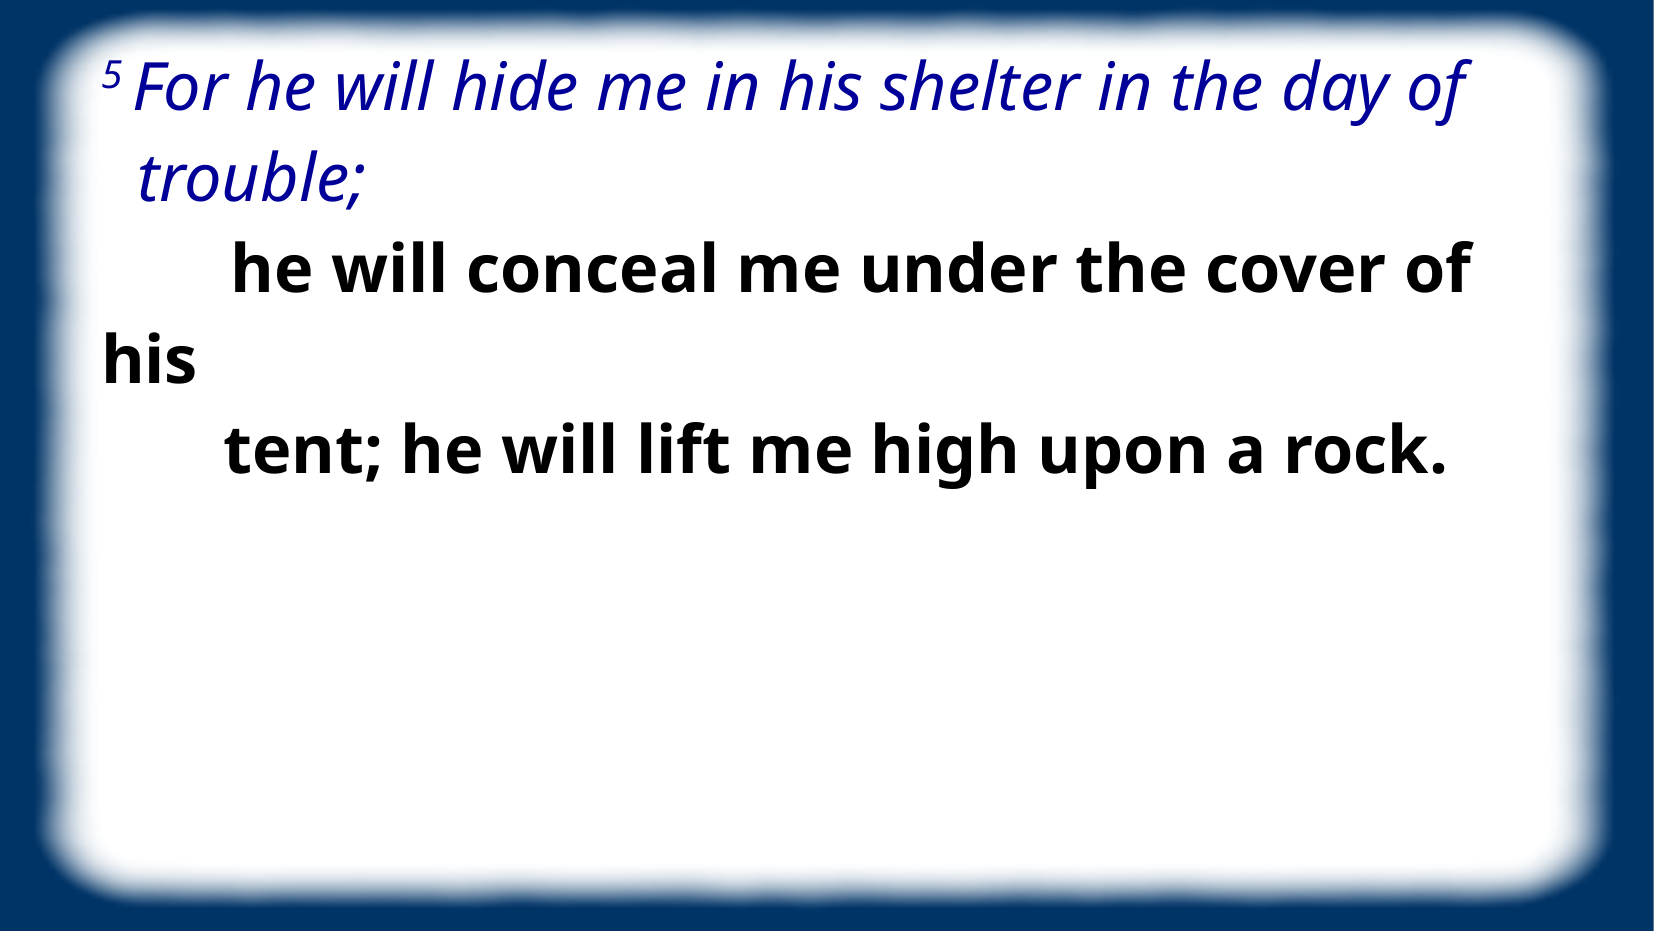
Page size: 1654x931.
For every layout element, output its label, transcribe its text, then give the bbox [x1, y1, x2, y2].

text_box 5 For he will hide me in his shelter in the day of trouble; he will conceal me under the cover of his tent; he will lift me high upon a rock. [86, 32, 1587, 408]
picture [0, 0, 1654, 931]
